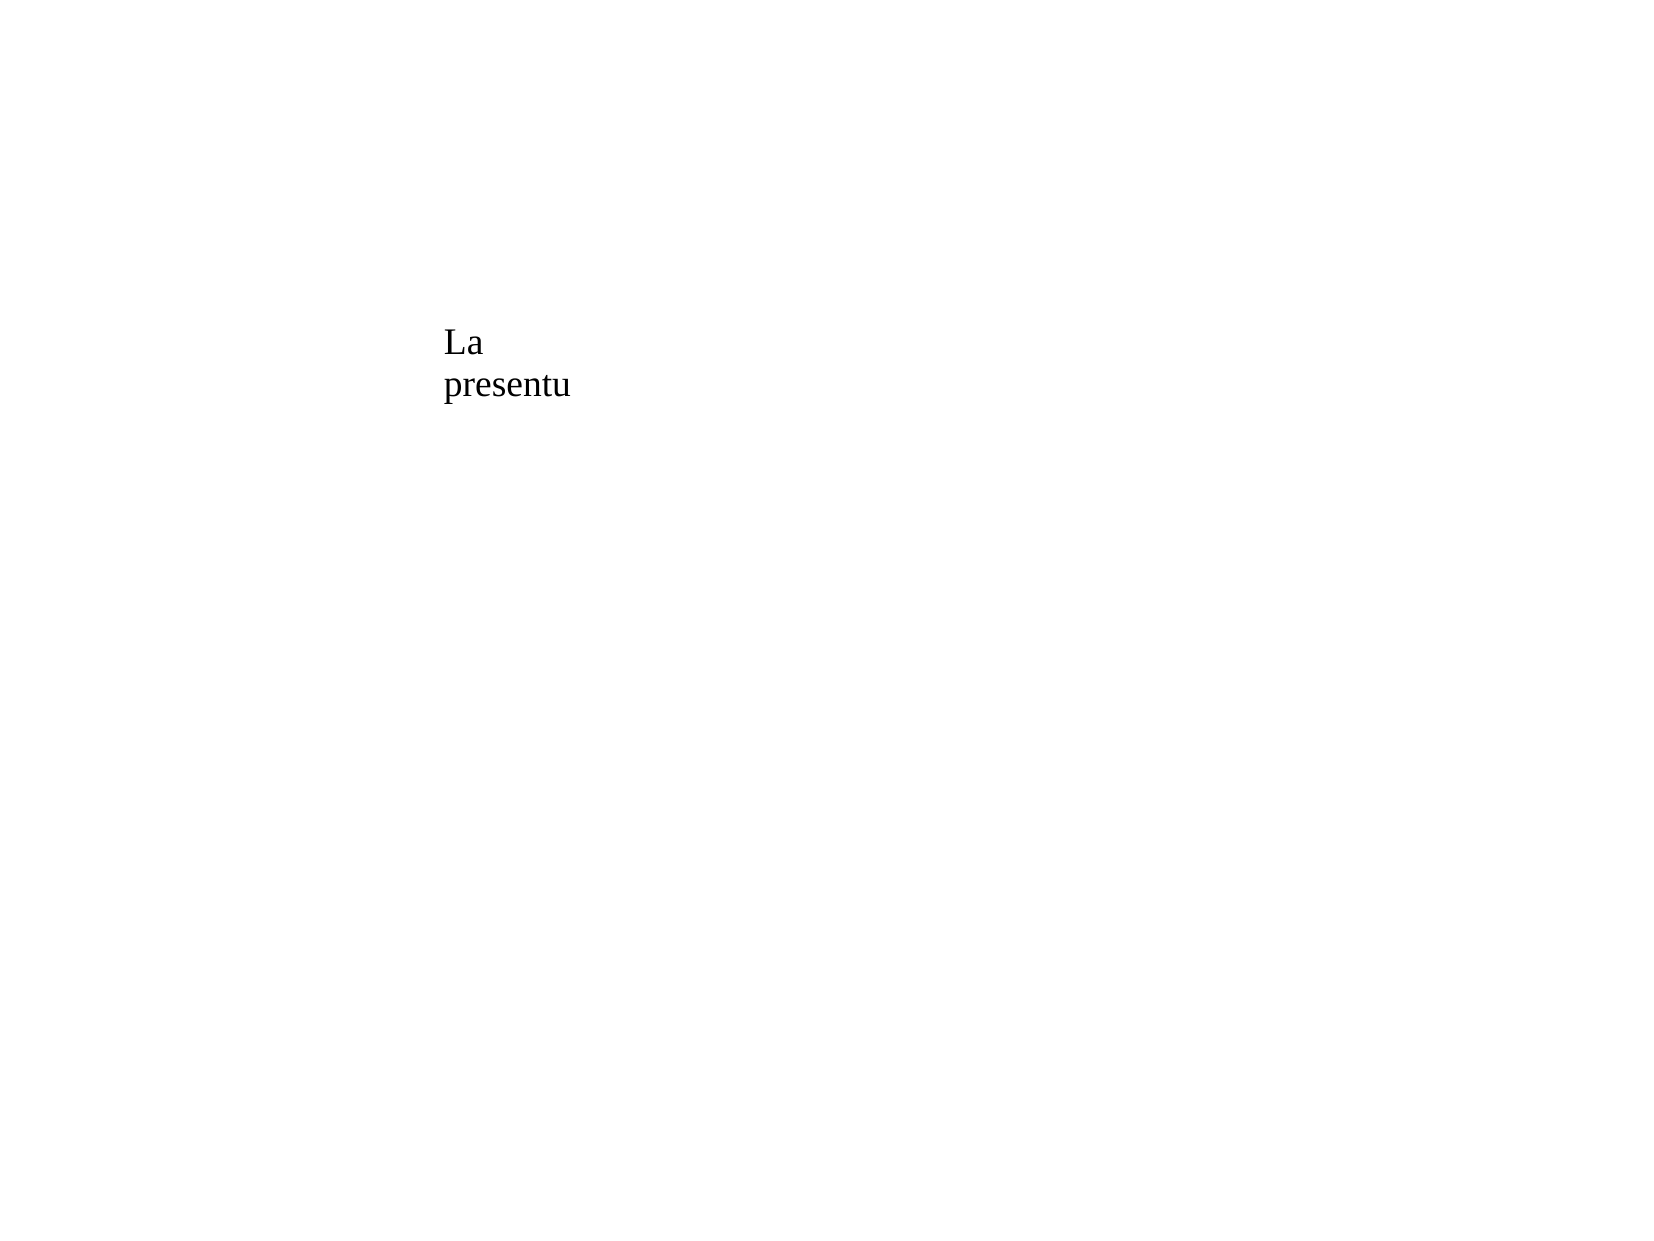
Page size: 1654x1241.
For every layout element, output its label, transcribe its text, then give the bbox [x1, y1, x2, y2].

text_box La presentu [444, 321, 579, 429]
